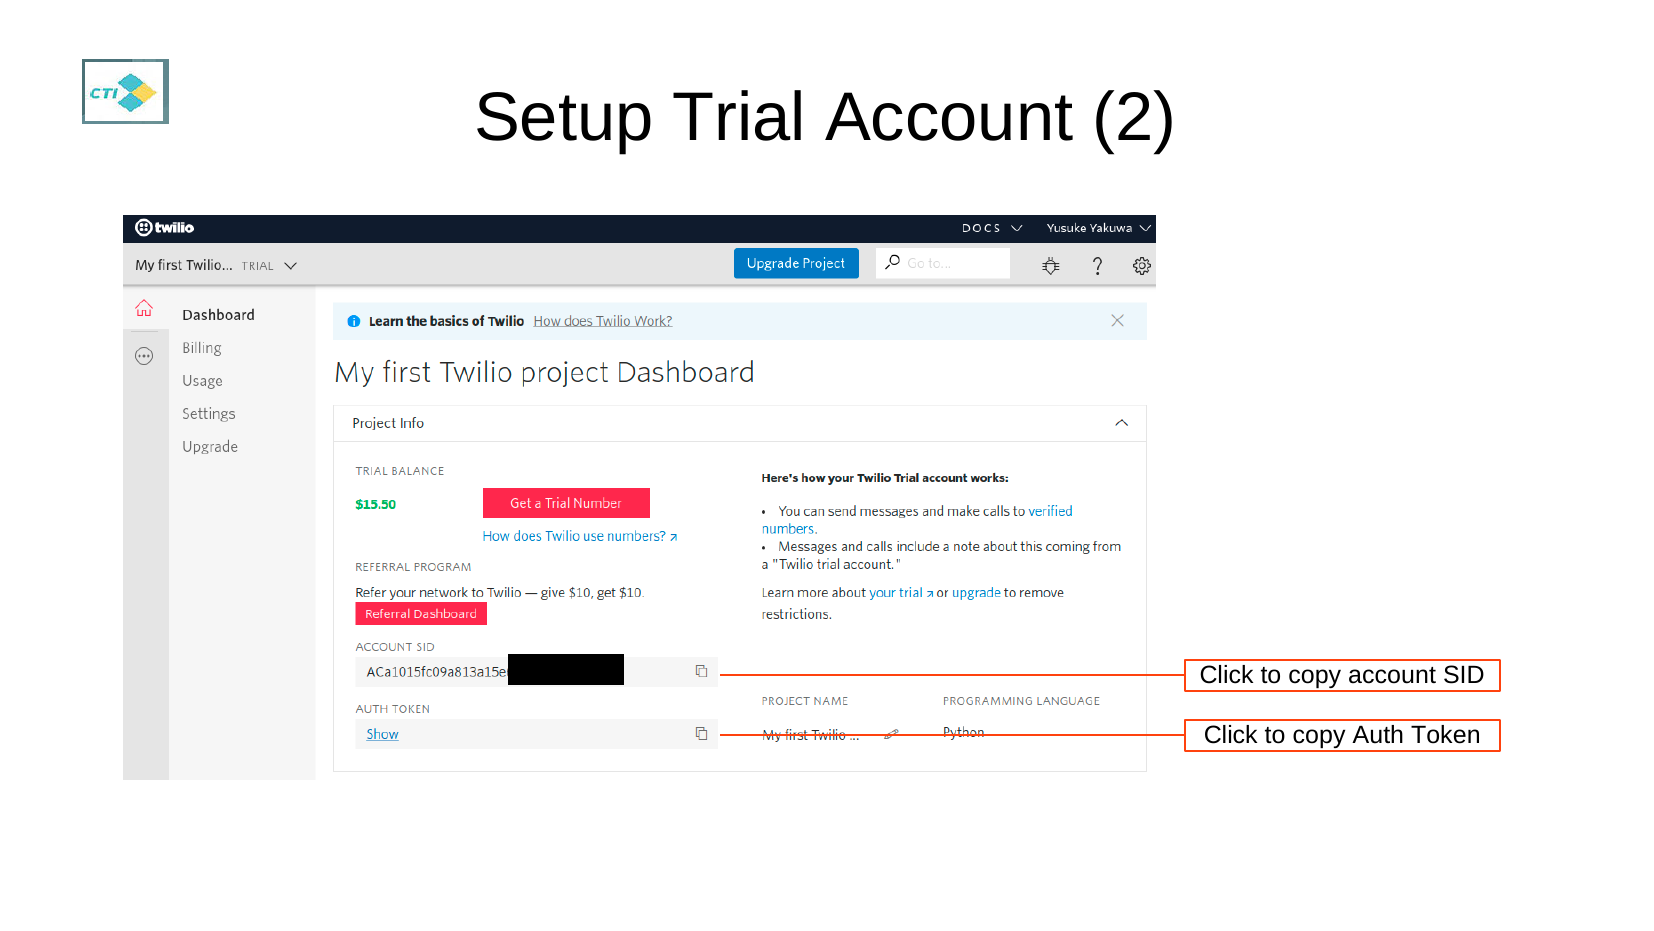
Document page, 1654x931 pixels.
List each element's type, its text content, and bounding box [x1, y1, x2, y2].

text_box Click to copy account SID [1185, 660, 1501, 692]
picture [123, 215, 1156, 781]
title Setup Trial Account (2) [82, 36, 1569, 191]
text_box Click to copy Auth Token [1185, 720, 1501, 752]
subtitle [82, 217, 1569, 850]
picture [82, 59, 169, 124]
